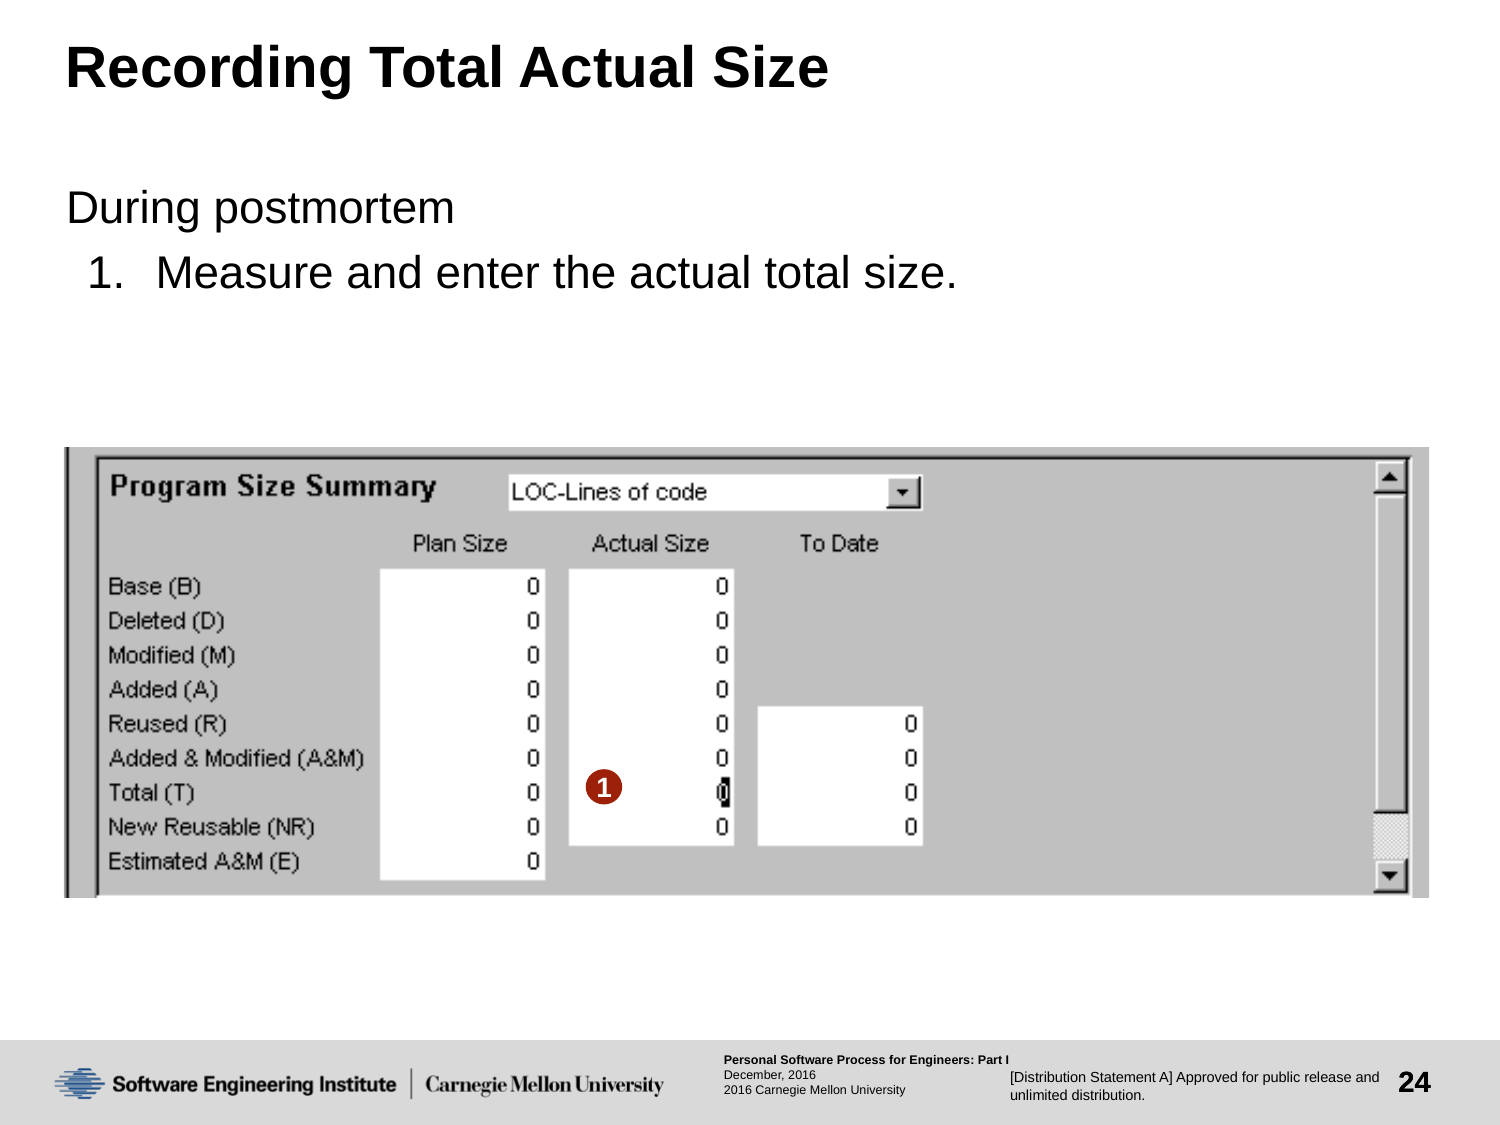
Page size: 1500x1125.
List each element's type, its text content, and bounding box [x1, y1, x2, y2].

list During postmortem Measure and enter the actual total size. [65, 177, 1431, 1000]
picture [46, 1061, 673, 1104]
title Recording Total Actual Size [65, 37, 1313, 148]
picture [63, 447, 1430, 898]
